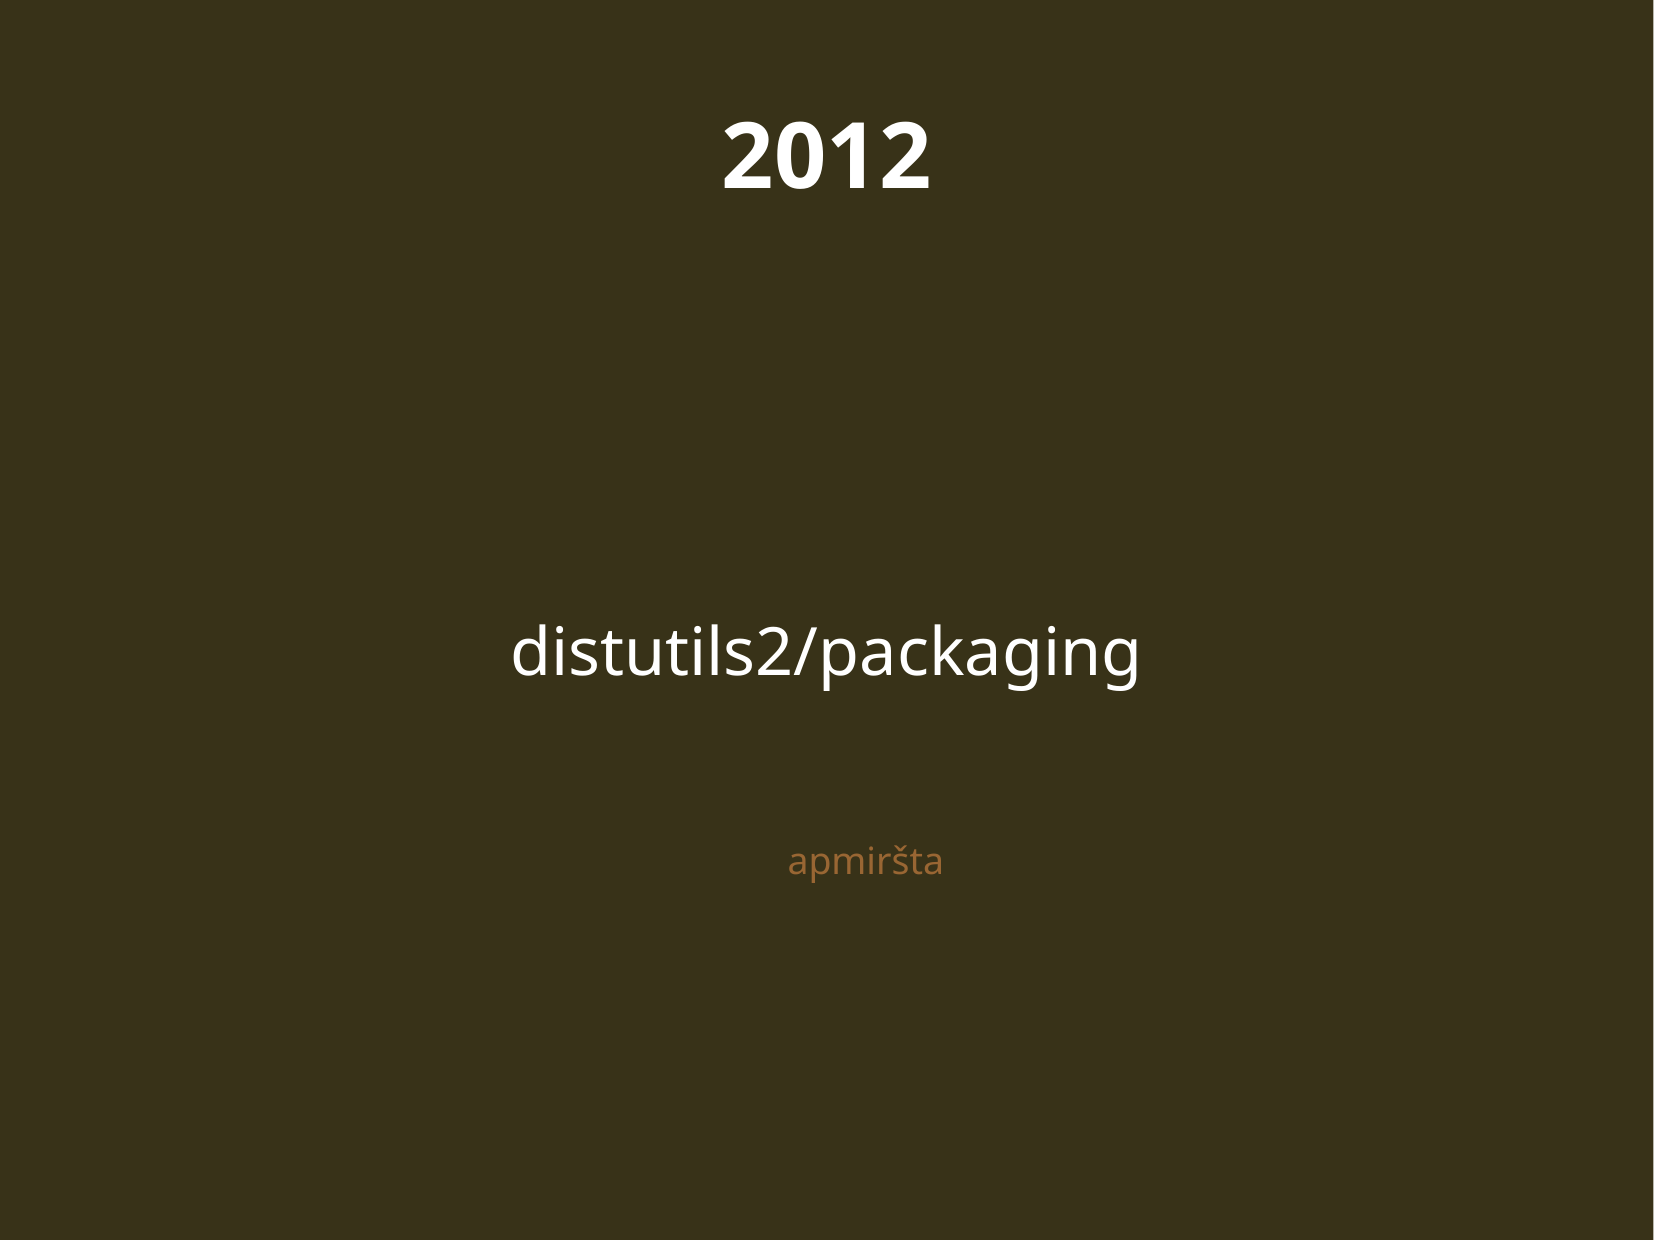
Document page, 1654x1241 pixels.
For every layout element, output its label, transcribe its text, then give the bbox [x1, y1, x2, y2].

subtitle distutils2/packaging [82, 290, 1571, 1010]
title 2012 [82, 49, 1571, 257]
text_box apmiršta [772, 826, 952, 884]
